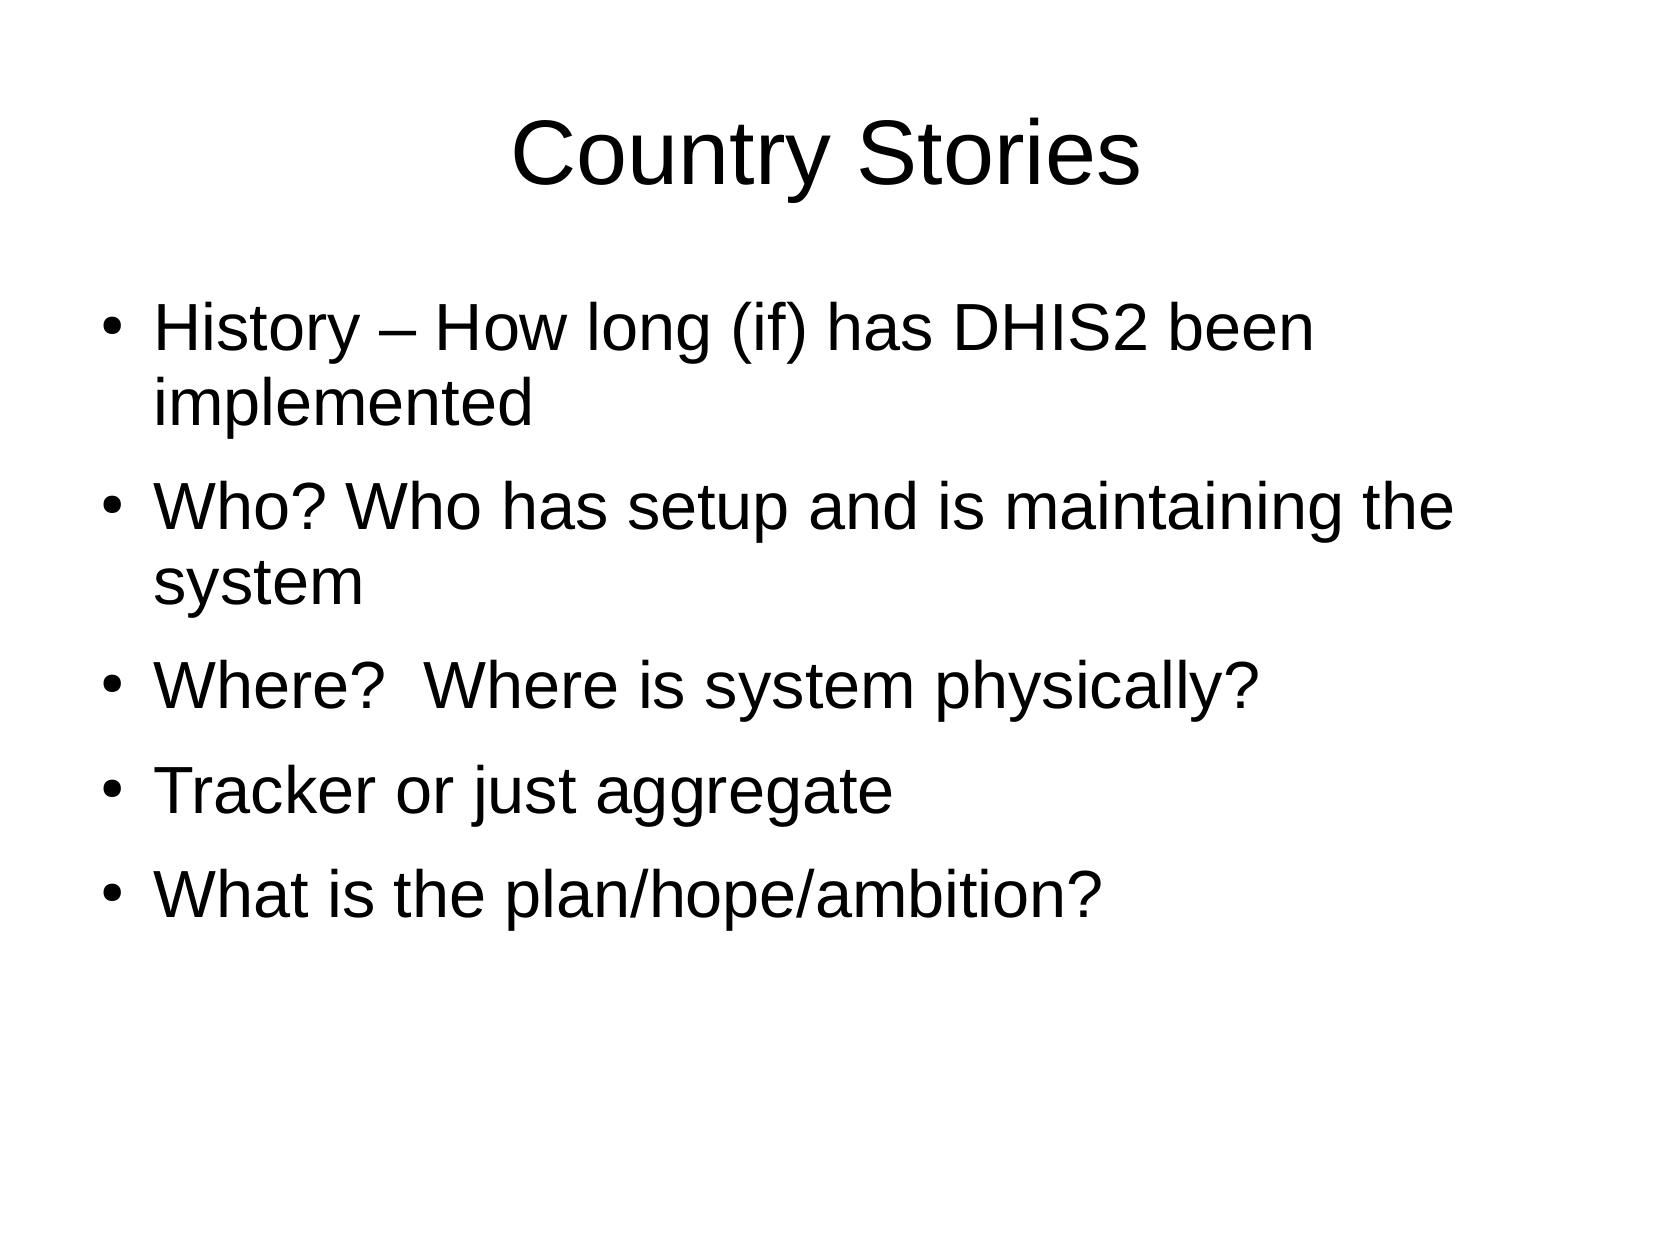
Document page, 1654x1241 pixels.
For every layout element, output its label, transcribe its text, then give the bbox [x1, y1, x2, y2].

list History – How long (if) has DHIS2 been implemented Who? Who has setup and is maintaining the system Where? Where is system physically? Tracker or just aggregate What is the plan/hope/ambition? [82, 290, 1571, 1010]
title Country Stories [82, 49, 1571, 257]
